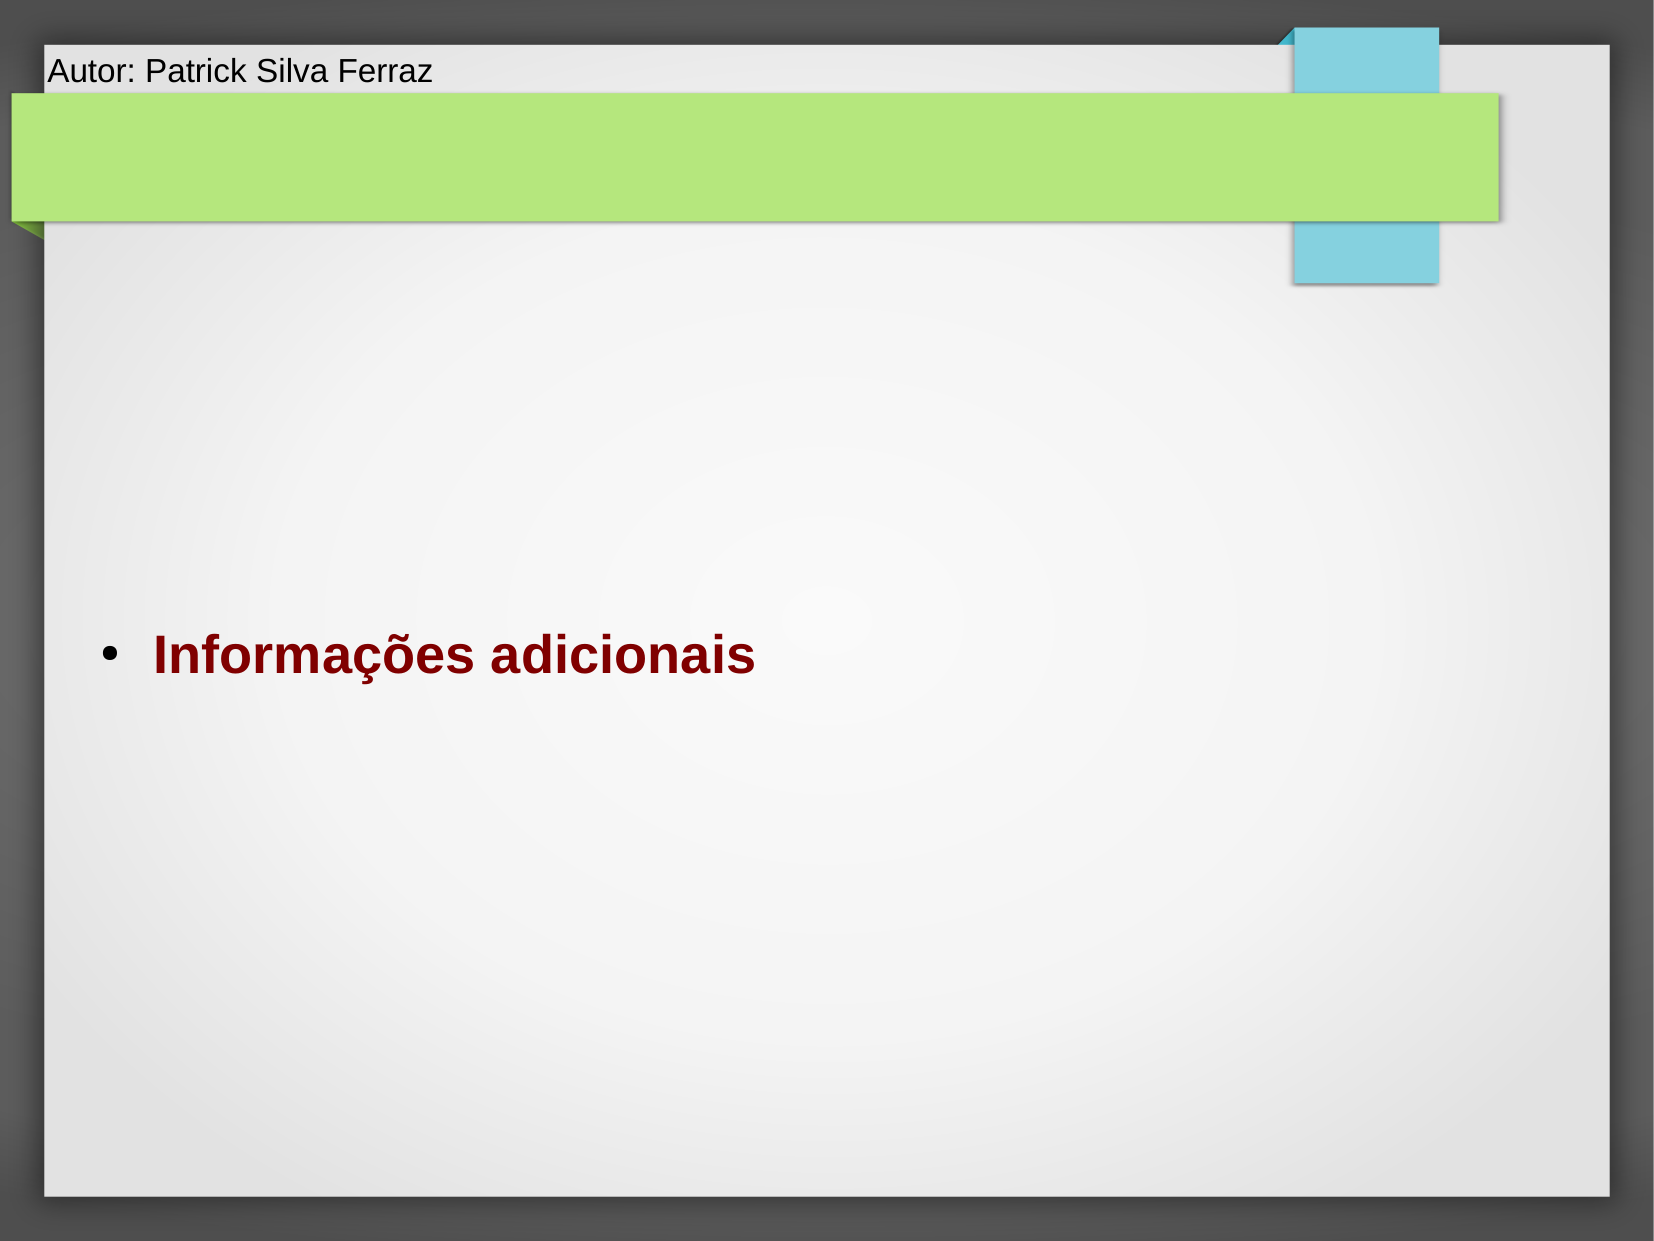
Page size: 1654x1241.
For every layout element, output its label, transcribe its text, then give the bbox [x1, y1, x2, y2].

picture [0, 0, 1654, 1241]
list Informações adicionais [82, 295, 1571, 1015]
text_box Autor: Patrick Silva Ferraz [47, 47, 876, 95]
